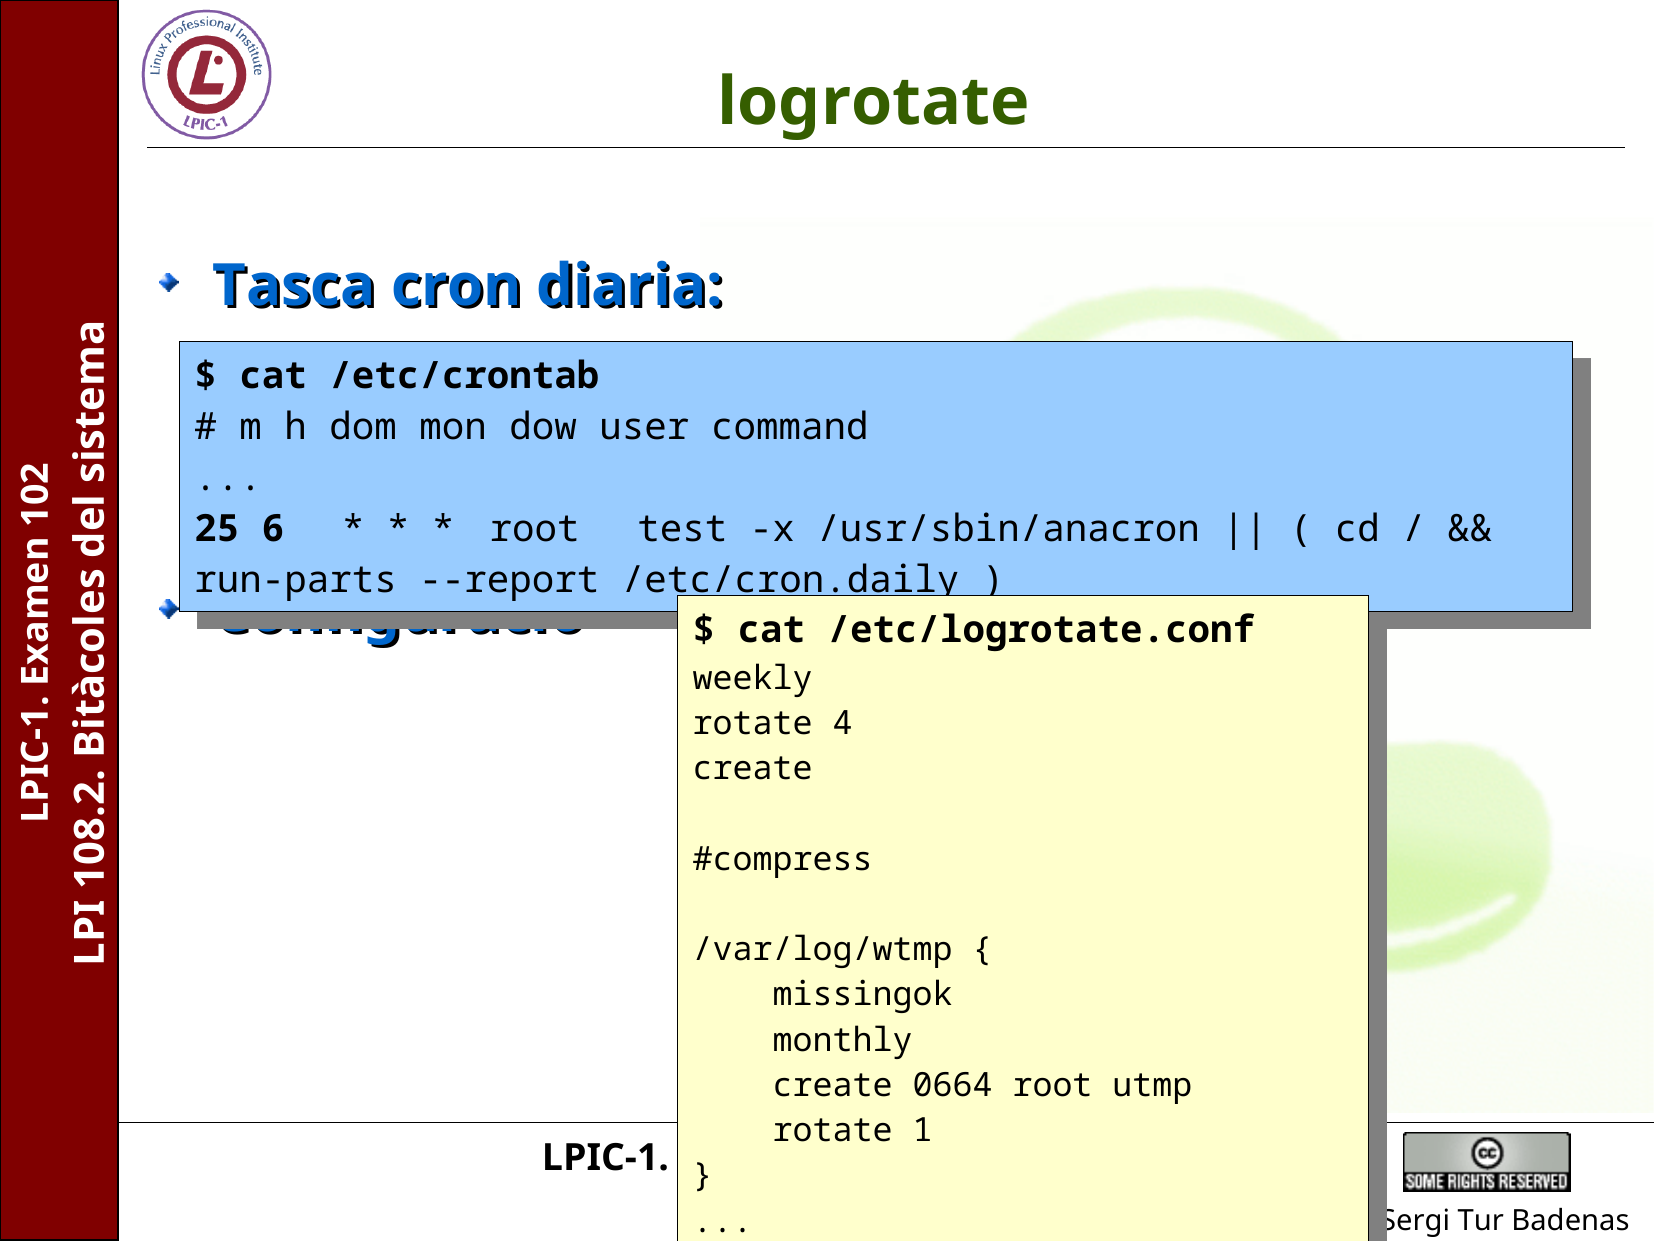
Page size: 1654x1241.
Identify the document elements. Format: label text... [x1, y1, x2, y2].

title logrotate [129, 55, 1619, 142]
picture [1403, 1132, 1571, 1192]
list Tasca cron diaria: Configuració [141, 242, 1630, 1078]
picture [700, 217, 1654, 1113]
text_box $ cat /etc/crontab # m h dom mon dow user command ... 25 6 * * * root test -x /usr/sbin/anacron || ( cd / && run-parts --report /etc/cron.daily ) [179, 341, 1573, 544]
text_box $ cat /etc/logrotate.conf weekly rotate 4 create #compress /var/log/wtmp { missingok monthly create 0664 root utmp rotate 1 } ... [677, 595, 1369, 1080]
picture [135, 5, 277, 55]
